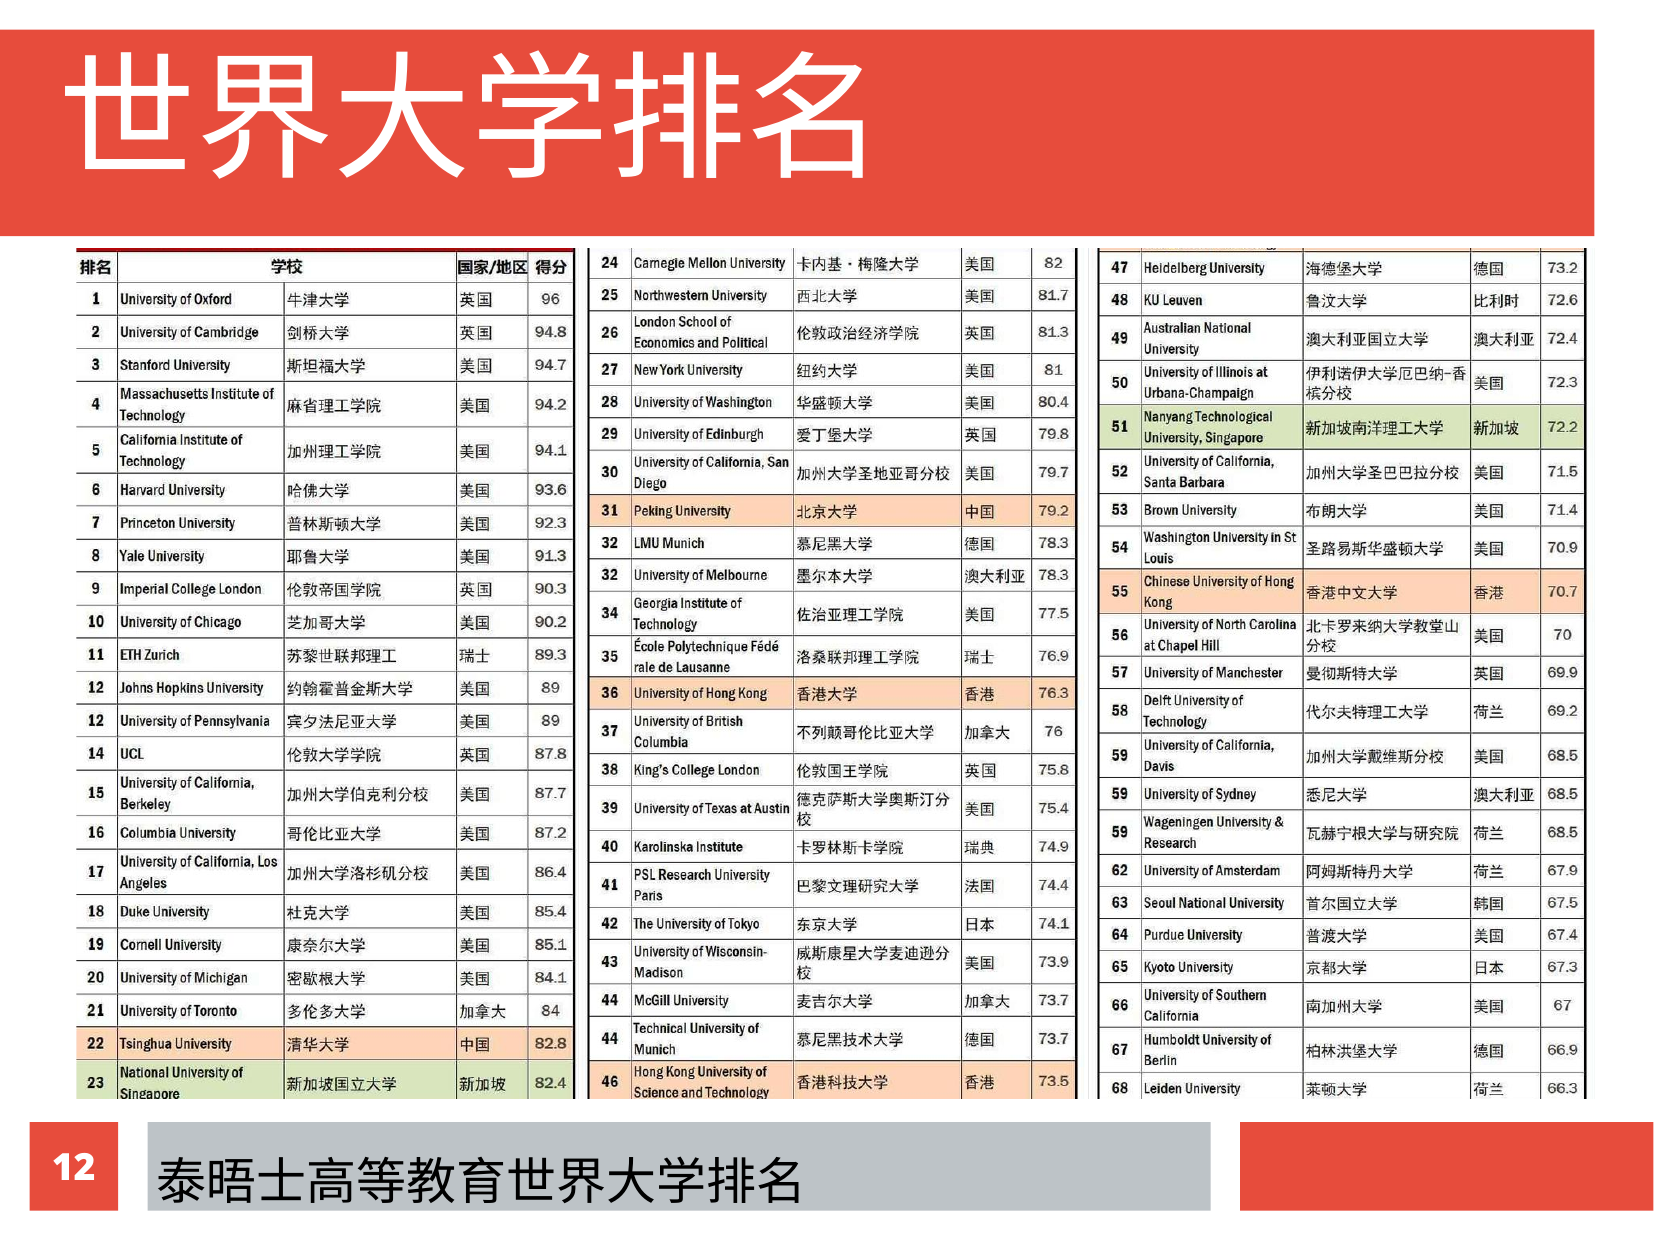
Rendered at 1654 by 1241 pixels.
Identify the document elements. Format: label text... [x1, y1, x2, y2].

picture [76, 248, 1085, 1099]
picture [1088, 248, 1595, 1099]
title 世界大学排名 [59, 59, 1595, 207]
text_box 泰晤士高等教育世界大学排名 [141, 1133, 898, 1199]
